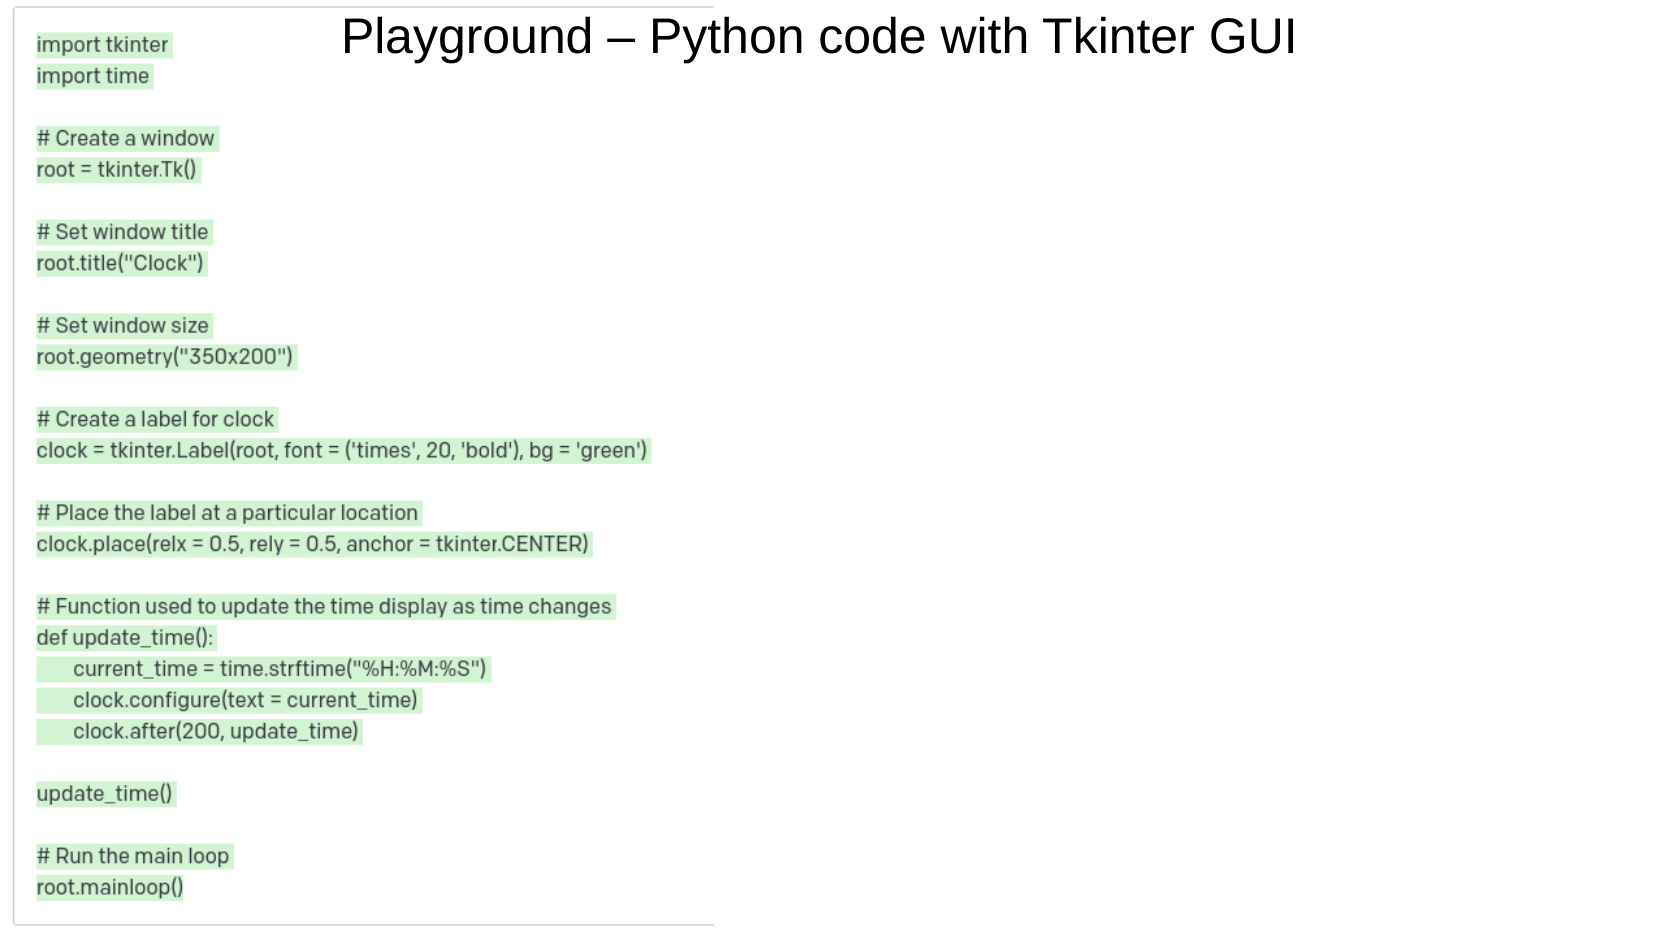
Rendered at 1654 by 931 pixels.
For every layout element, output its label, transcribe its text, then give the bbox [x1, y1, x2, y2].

title Playground – Python code with Tkinter GUI [82, 8, 1571, 65]
picture [8, 0, 714, 931]
